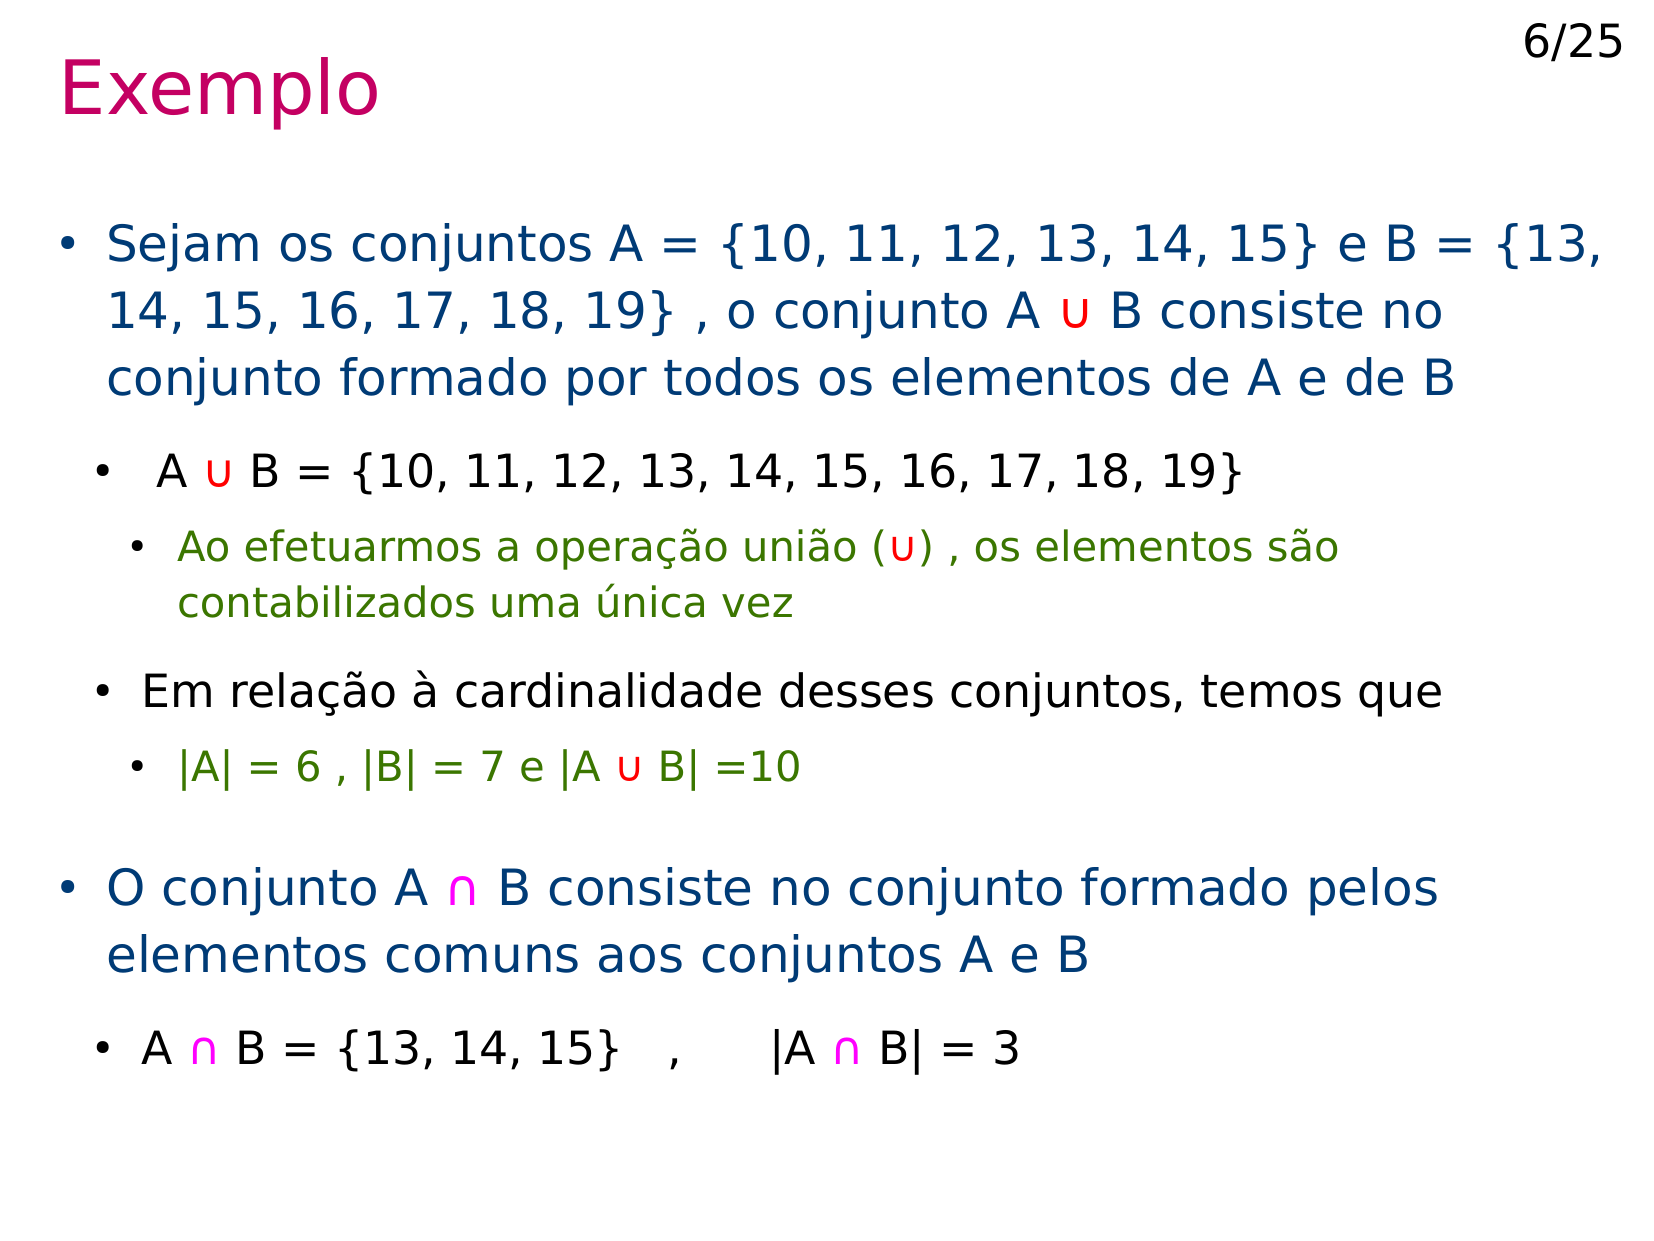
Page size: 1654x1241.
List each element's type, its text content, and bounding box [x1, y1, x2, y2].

title Exemplo [59, 29, 1625, 148]
list Sejam os conjuntos A = {10, 11, 12, 13, 14, 15} e B = {13, 14, 15, 16, 17, 18, 19} , o conjunto A ∪ B consiste no conjunto formado por todos os elementos de A e de B A ∪ B = {10, 11, 12, 13, 14, 15, 16, 17, 18, 19} Ao efetuarmos a operação união (∪) , os elementos são contabilizados uma única vez Em relação à cardinalidade desses conjuntos, temos que |A| = 6 , |B| = 7 e |A ∪ B| =10 O conjunto A ∩ B consiste no conjunto formado pelos elementos comuns aos conjuntos A e B A ∩ B = {13, 14, 15} , |A ∩ B| = 3 [59, 206, 1625, 1211]
